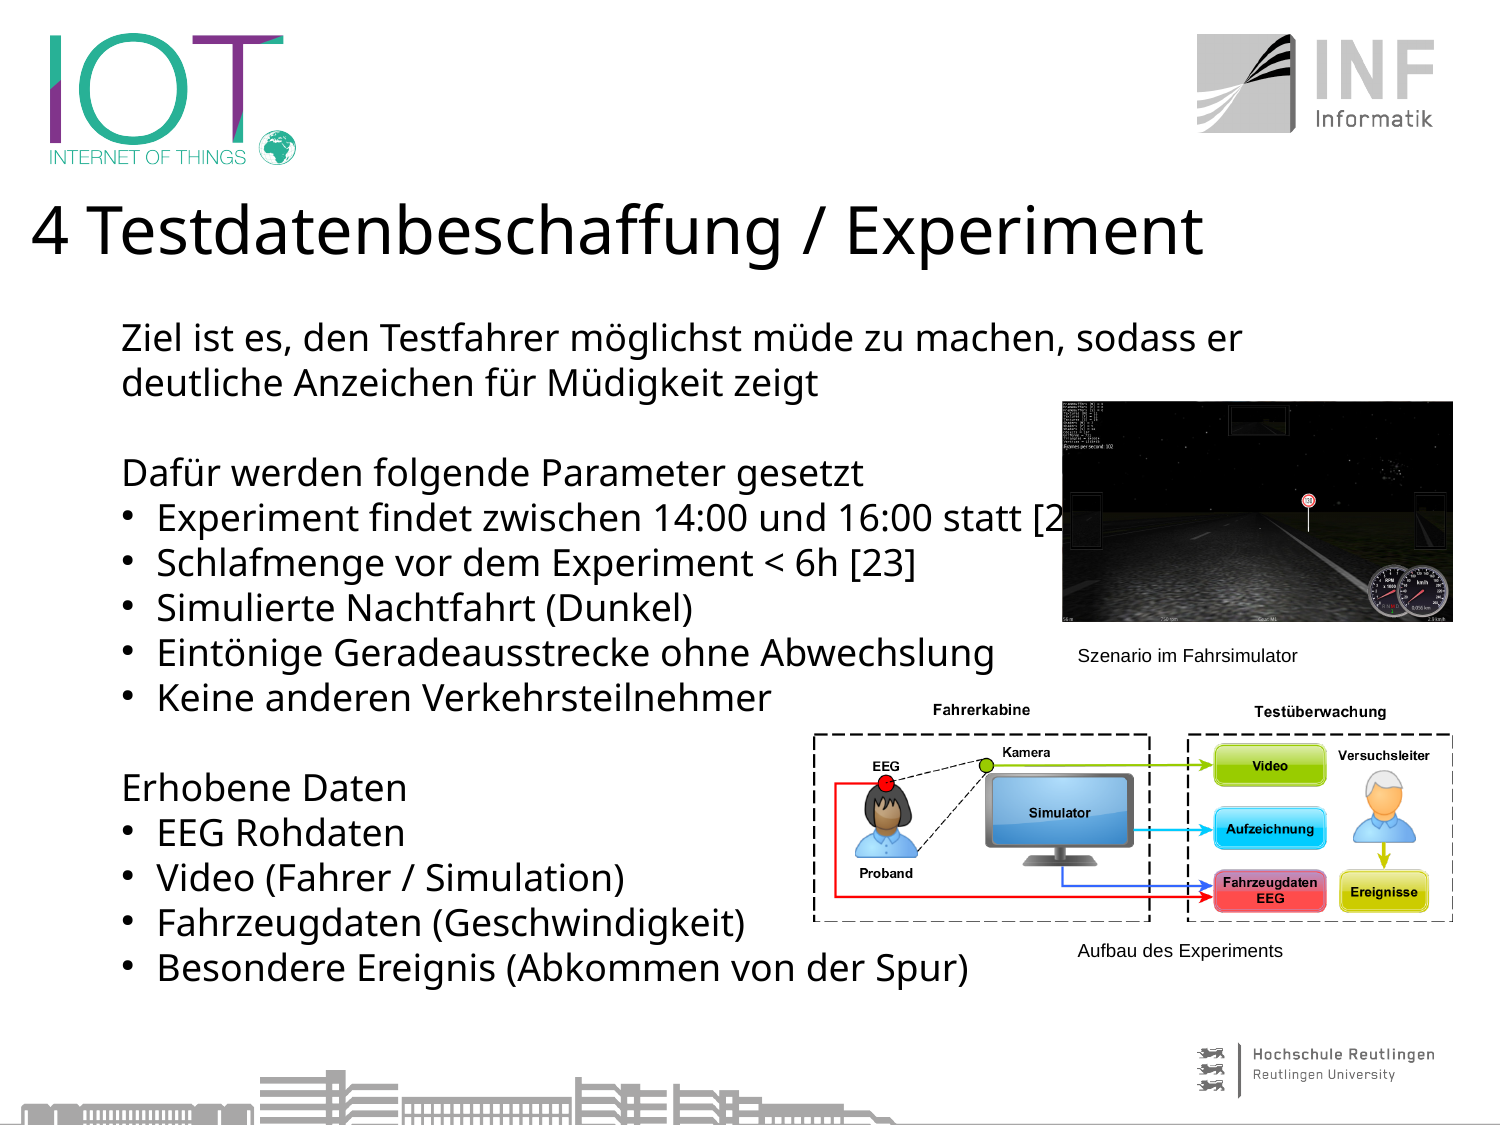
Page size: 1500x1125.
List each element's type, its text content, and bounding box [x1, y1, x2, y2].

picture [813, 696, 1453, 922]
text_box 4 Testdatenbeschaffung / Experiment [16, 180, 1464, 284]
picture [1197, 34, 1434, 133]
text_box Ziel ist es, den Testfahrer möglichst müde zu machen, sodass er deutliche Anzeichen für Müdigkeit zeigt Dafür werden folgende Parameter gesetzt Experiment findet zwischen 14:00 und 16:00 statt [24] Schlafmenge vor dem Experiment < 6h [23] Simulierte Nachtfahrt (Dunkel) Eintönige Geradeausstrecke ohne Abwechslung Keine anderen Verkehrsteilnehmer Erhobene Daten EEG Rohdaten Video (Fahrer / Simulation) Fahrzeugdaten (Geschwindigkeit) Besondere Ereignis (Abkommen von der Spur) [106, 307, 1394, 700]
text_box Szenario im Fahrsimulator [1062, 637, 1500, 674]
picture [1062, 401, 1453, 622]
picture [0, 1042, 1500, 1125]
text_box Aufbau des Experiments [1062, 933, 1500, 969]
picture [50, 33, 296, 165]
